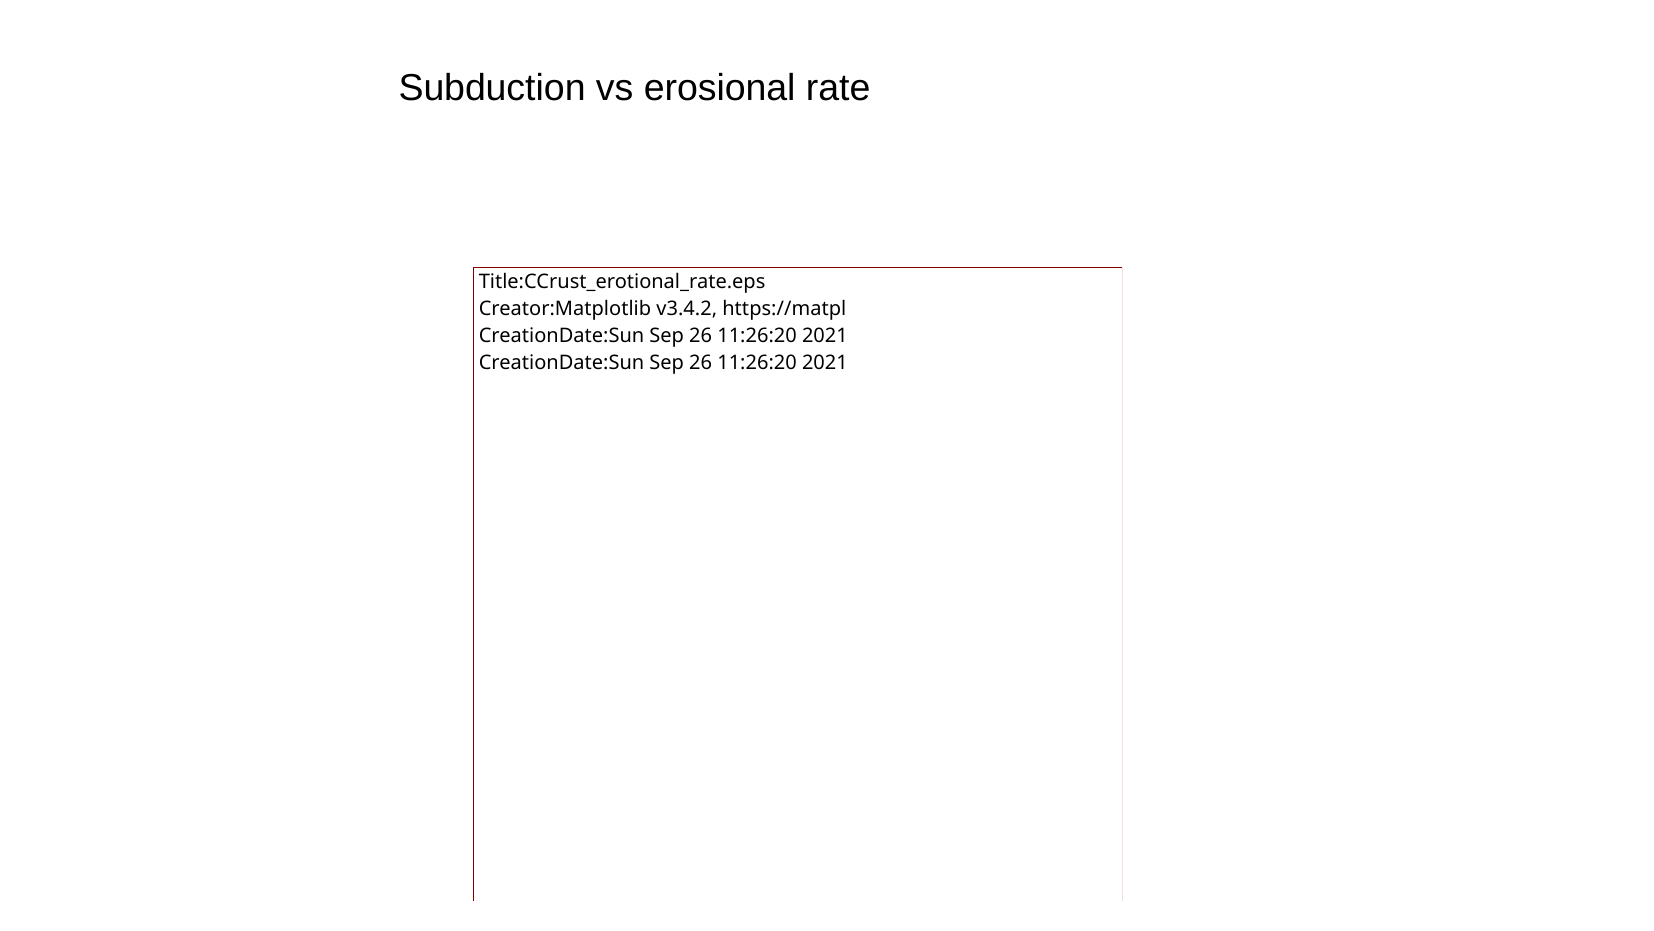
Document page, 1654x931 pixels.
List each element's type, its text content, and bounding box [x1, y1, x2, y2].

text_box Subduction vs erosional rate [383, 59, 1241, 116]
picture [472, 265, 1123, 901]
